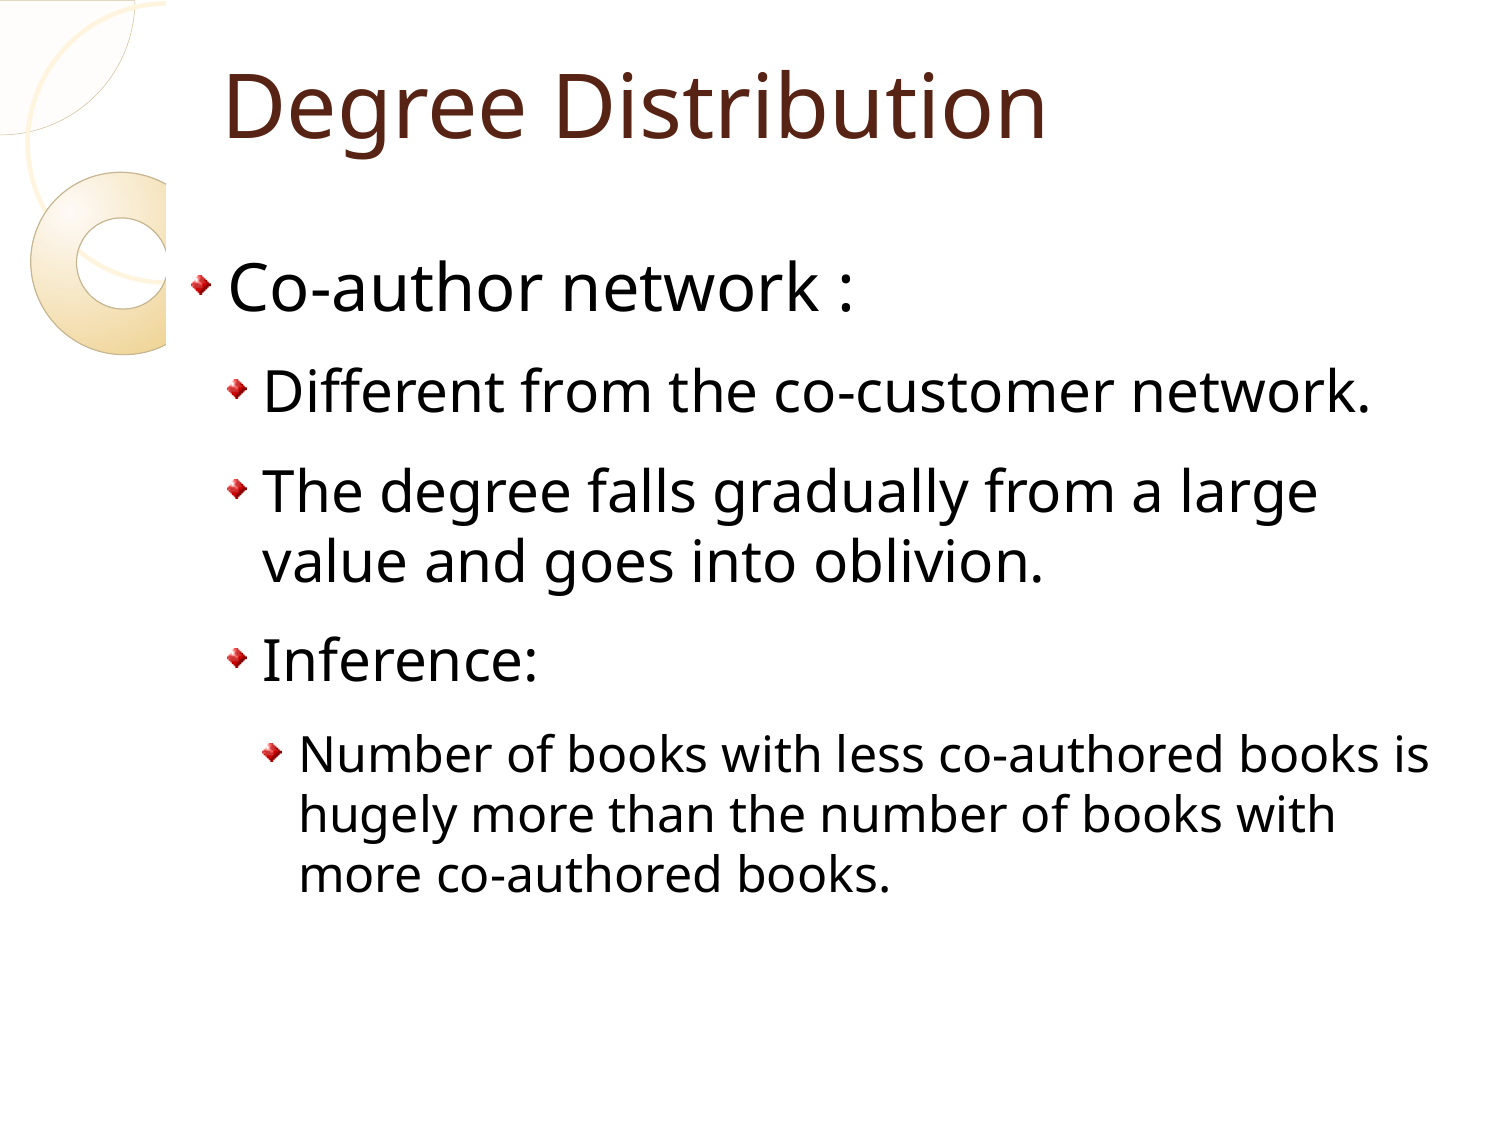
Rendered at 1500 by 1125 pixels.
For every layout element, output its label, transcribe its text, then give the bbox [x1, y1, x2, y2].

title Degree Distribution [206, 41, 1437, 229]
list Co-author network : Different from the co-customer network. The degree falls gradually from a large value and goes into oblivion. Inference: Number of books with less co-authored books is hugely more than the number of books with more co-authored books. [177, 237, 1466, 1063]
